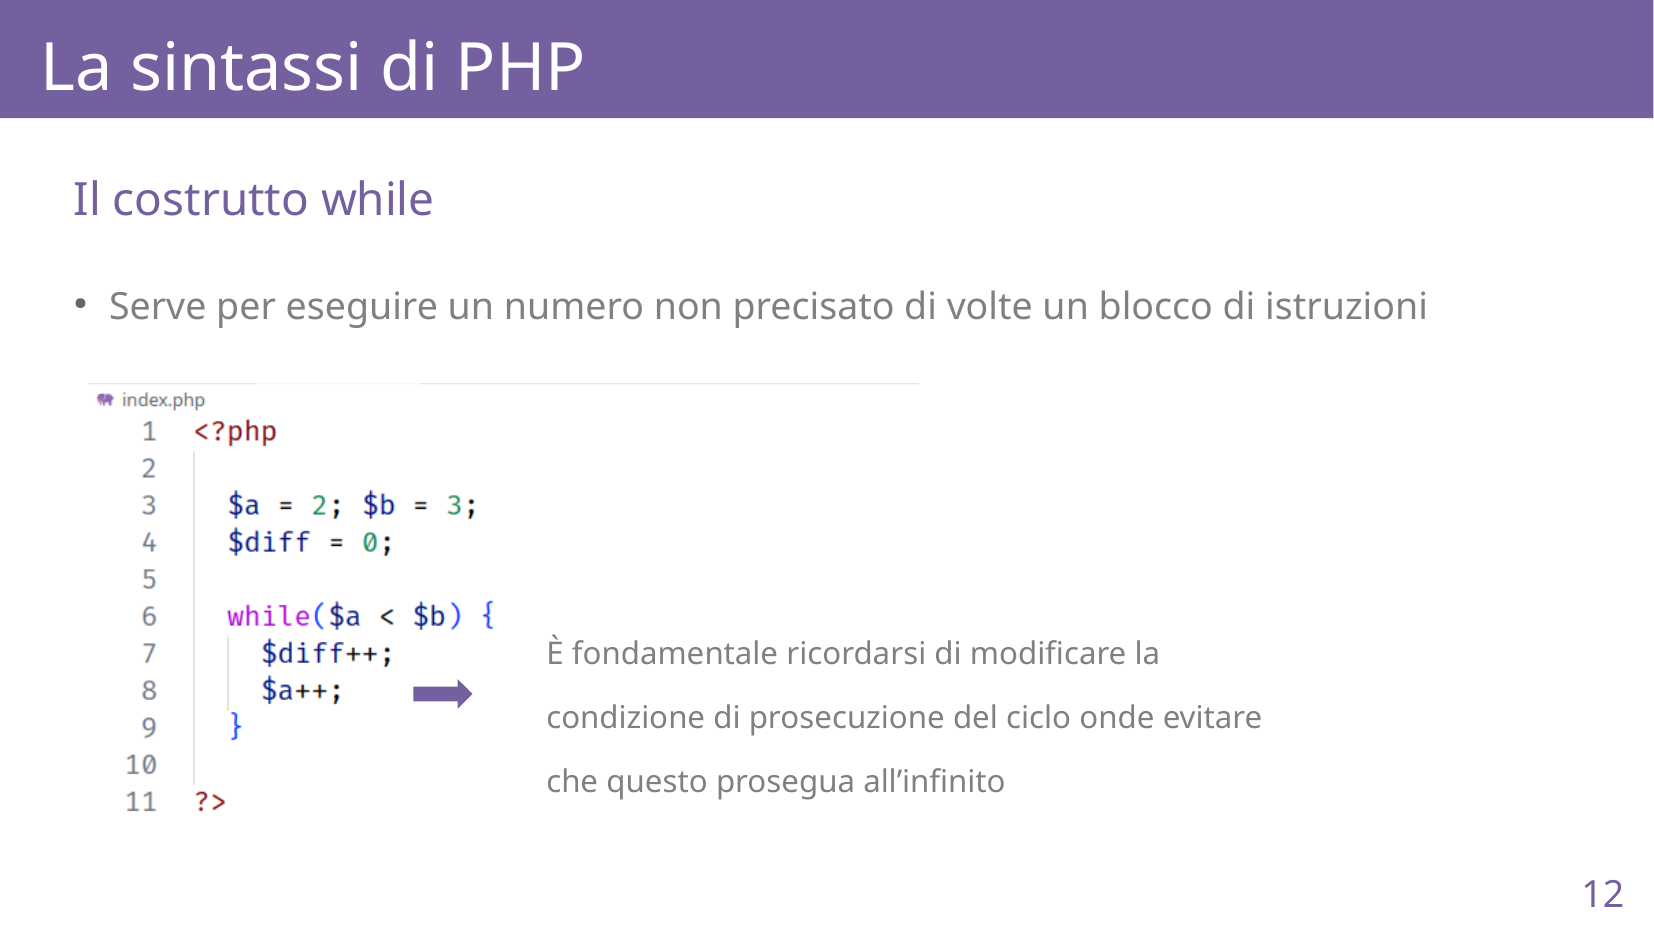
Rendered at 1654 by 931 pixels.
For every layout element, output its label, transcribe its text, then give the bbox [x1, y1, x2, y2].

text_box [413, 679, 473, 709]
text_box <numero> [1513, 860, 1654, 931]
text_box Il costrutto while [59, 158, 1107, 229]
picture [88, 383, 919, 818]
text_box La sintassi di PHP [25, 11, 523, 107]
text_box [0, 0, 1654, 119]
text_box Serve per eseguire un numero non precisato di volte un blocco di istruzioni [59, 246, 1540, 355]
text_box È fondamentale ricordarsi di modificare la condizione di prosecuzione del ciclo onde evitare che questo prosegua all’infinito [531, 602, 1300, 798]
